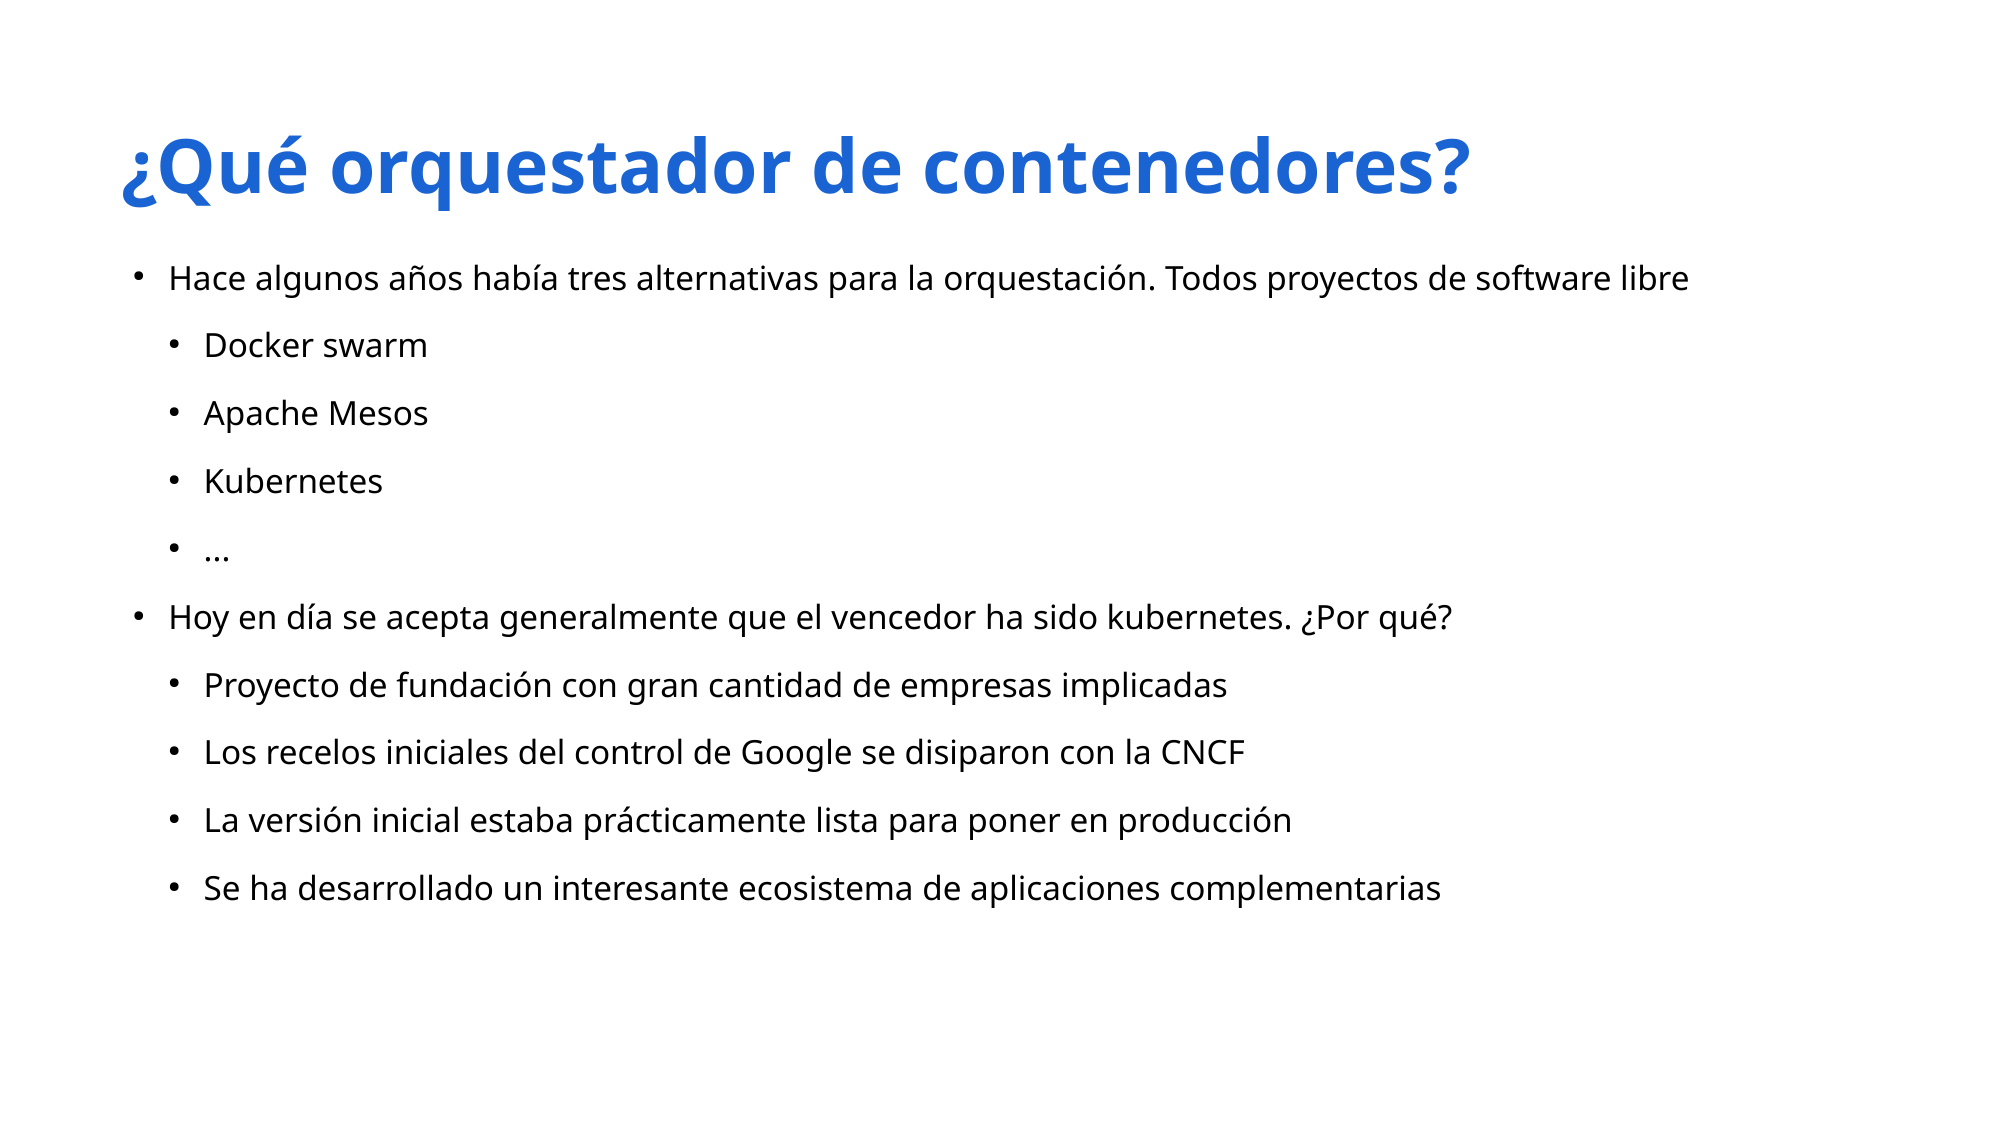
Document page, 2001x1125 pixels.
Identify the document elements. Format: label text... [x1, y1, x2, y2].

text_box Hace algunos años había tres alternativas para la orquestación. Todos proyectos de software libre Docker swarm Apache Mesos Kubernetes ... Hoy en día se acepta generalmente que el vencedor ha sido kubernetes. ¿Por qué? Proyecto de fundación con gran cantidad de empresas implicadas Los recelos iniciales del control de Google se disiparon con la CNCF La versión inicial estaba prácticamente lista para poner en producción Se ha desarrollado un interesante ecosistema de aplicaciones complementarias [118, 224, 1831, 1106]
text_box ¿Qué orquestador de contenedores? [106, 106, 1878, 293]
